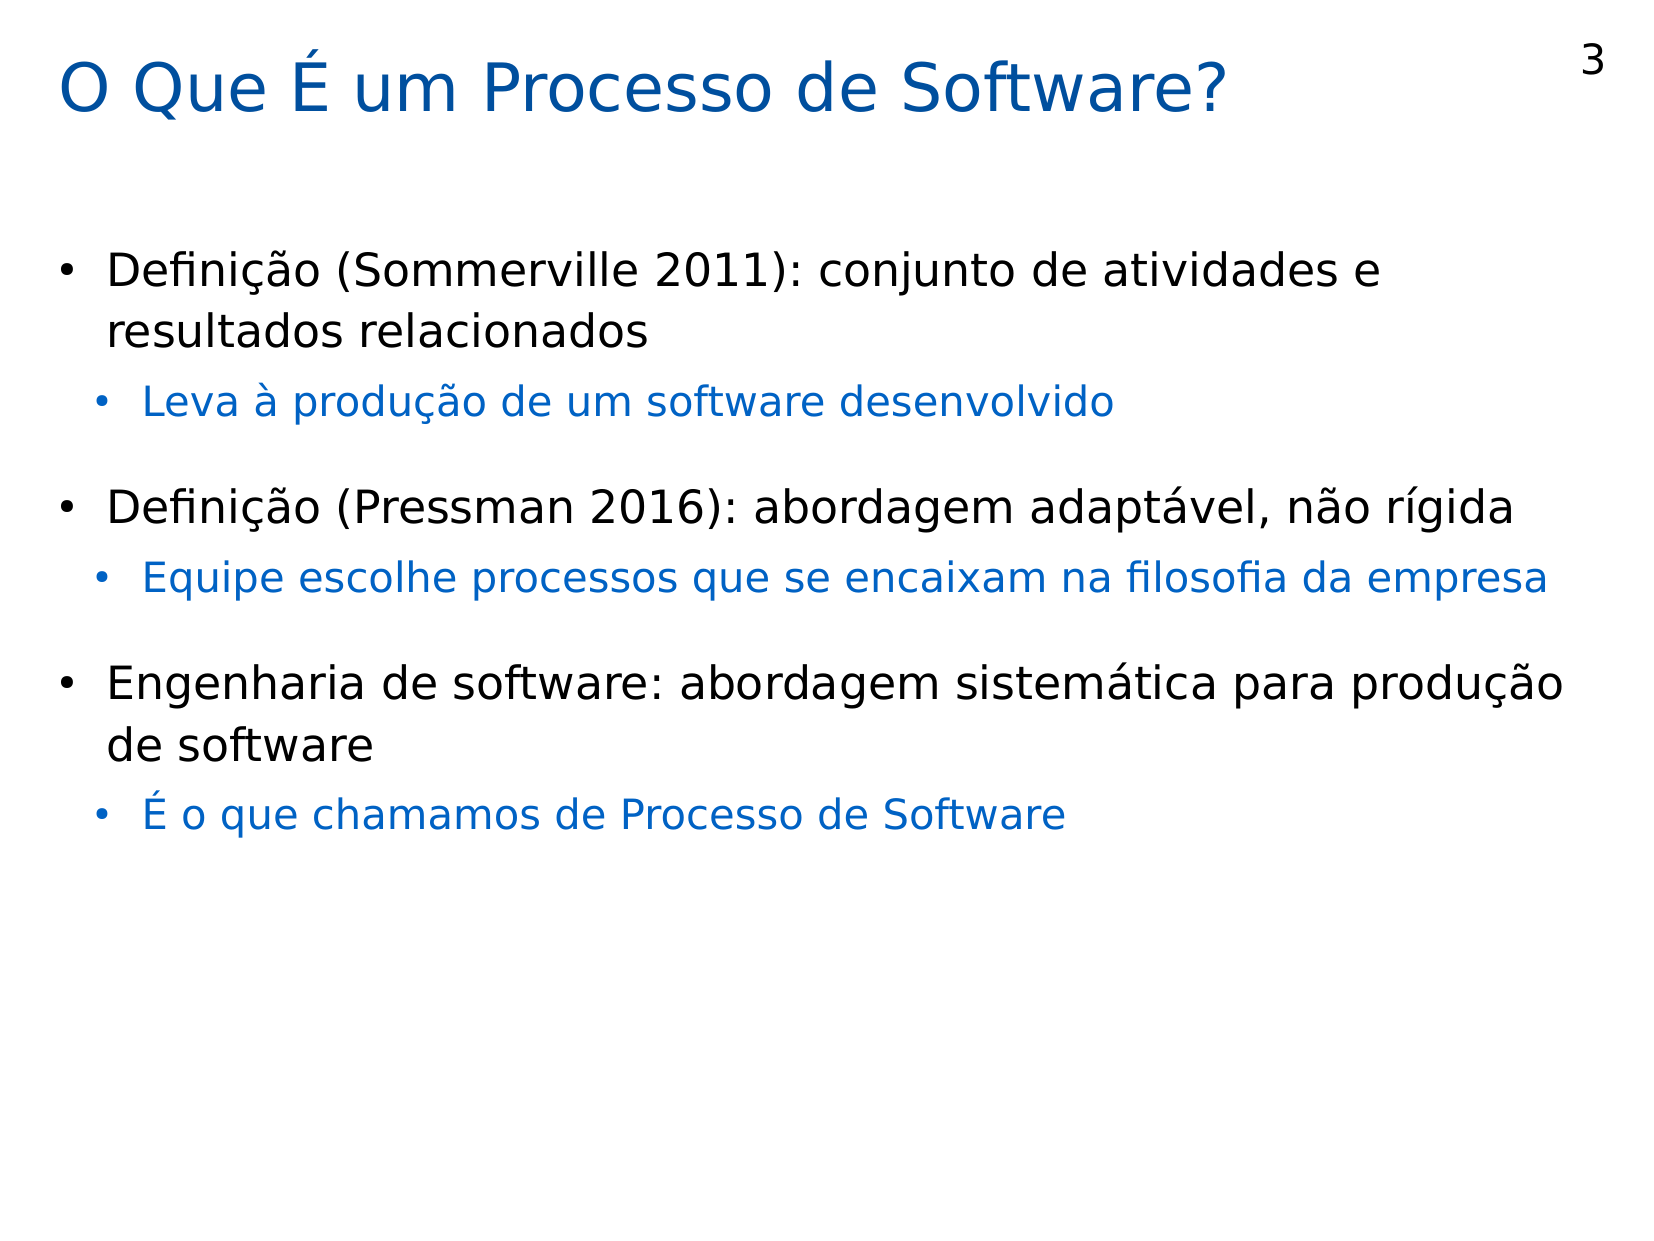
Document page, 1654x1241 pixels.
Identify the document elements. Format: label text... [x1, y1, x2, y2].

list Definição (Sommerville 2011): conjunto de atividades e resultados relacionados Leva à produção de um software desenvolvido Definição (Pressman 2016): abordagem adaptável, não rígida Equipe escolhe processos que se encaixam na filosofia da empresa Engenharia de software: abordagem sistemática para produção de software É o que chamamos de Processo de Software [59, 236, 1595, 1211]
title O Que É um Processo de Software? [59, 29, 1506, 148]
